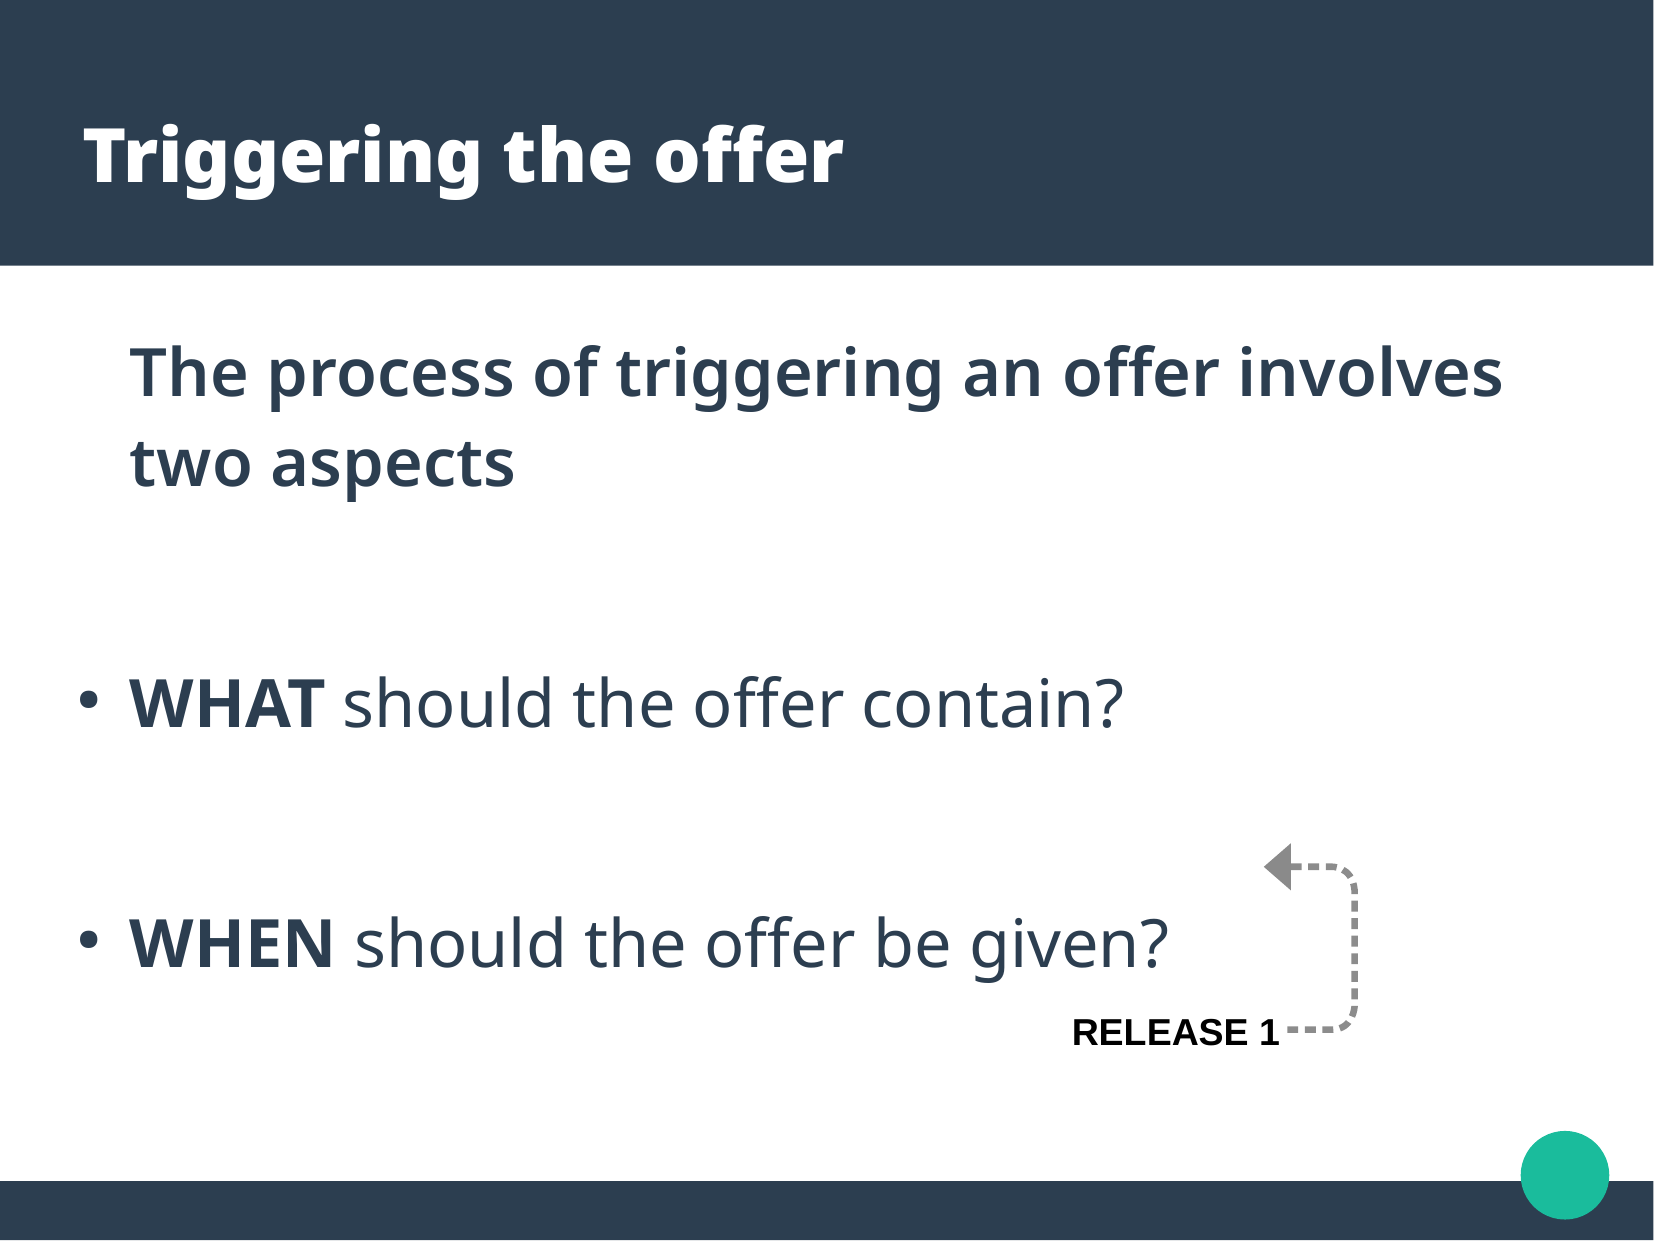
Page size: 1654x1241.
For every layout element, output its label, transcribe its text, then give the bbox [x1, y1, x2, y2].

title Triggering the offer [82, 49, 1571, 257]
text_box RELEASE 1 [1057, 1003, 1388, 1061]
list The process of triggering an offer involves two aspects WHAT should the offer contain? WHEN should the offer be given? [59, 324, 1595, 1152]
picture [1259, 838, 1367, 1003]
